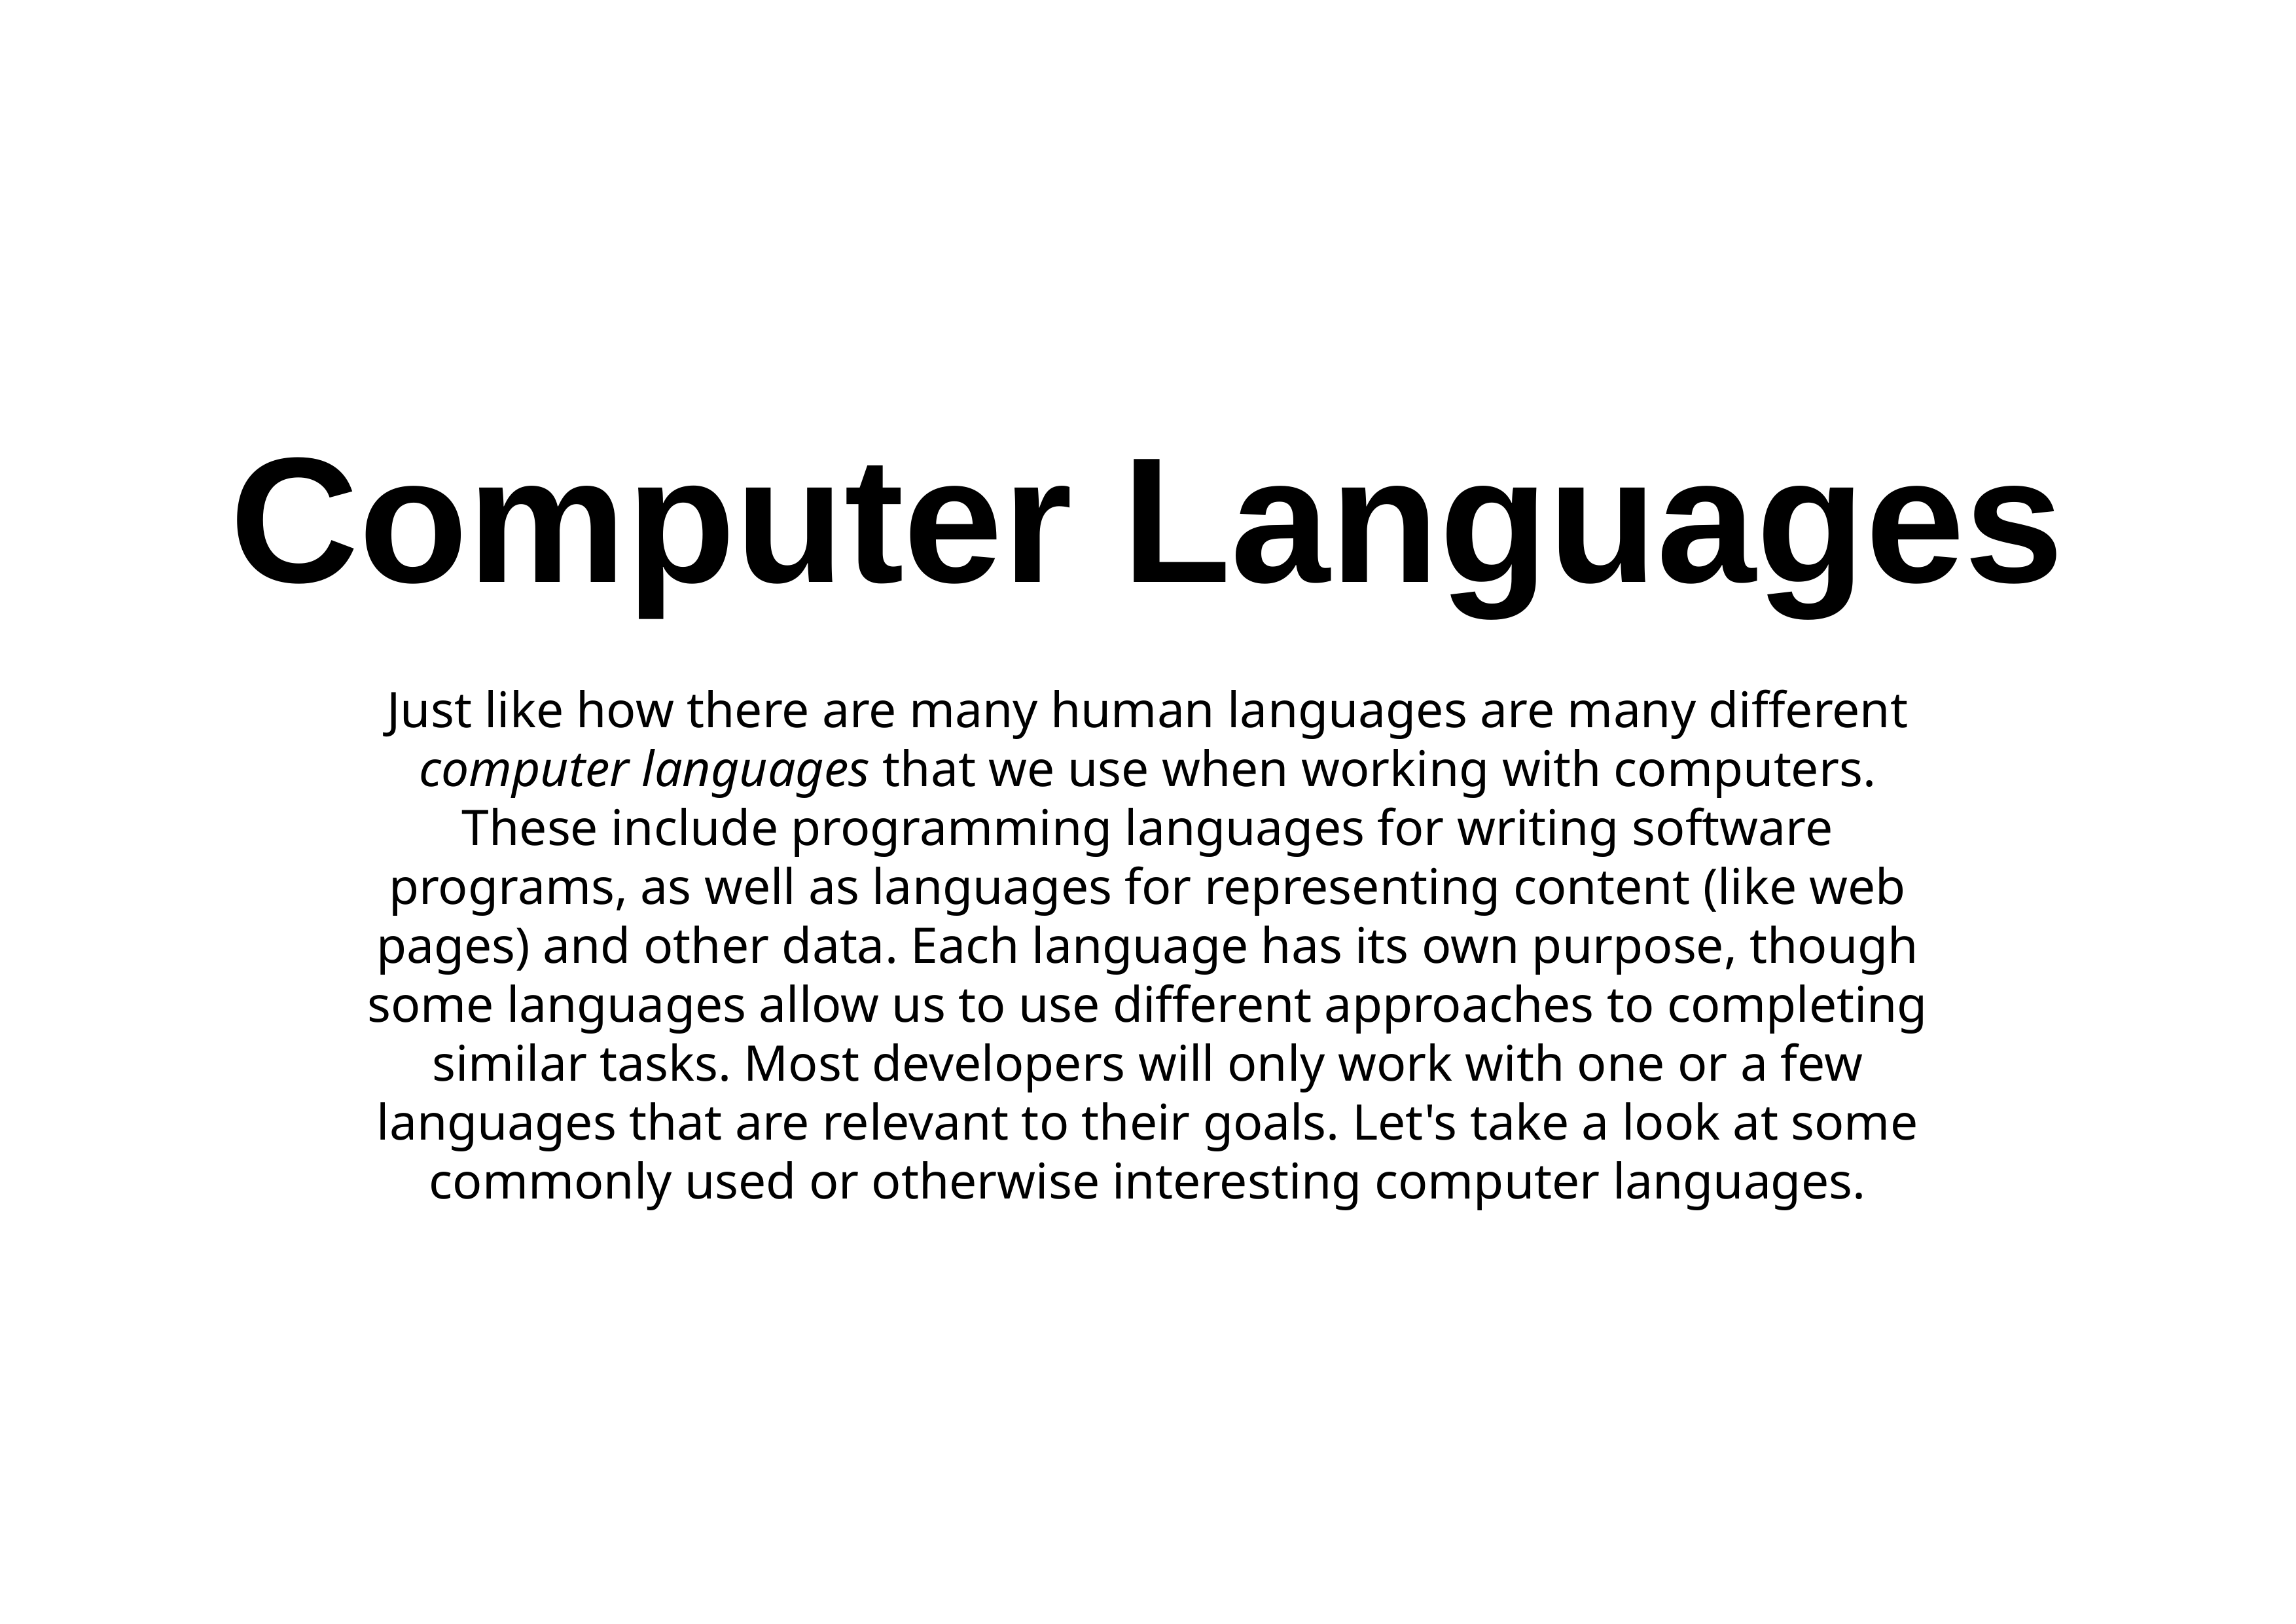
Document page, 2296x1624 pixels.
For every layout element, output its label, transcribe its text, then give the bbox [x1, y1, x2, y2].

text_box Just like how there are many human languages are many different computer languages that we use when working with computers. These include programming languages for writing software programs, as well as languages for representing content (like web pages) and other data. Each language has its own purpose, though some languages allow us to use different approaches to completing similar tasks. Most developers will only work with one or a few languages that are relevant to their goals. Let's take a look at some commonly used or otherwise interesting computer languages. [336, 668, 1960, 1219]
title Computer Languages [78, 420, 2218, 602]
